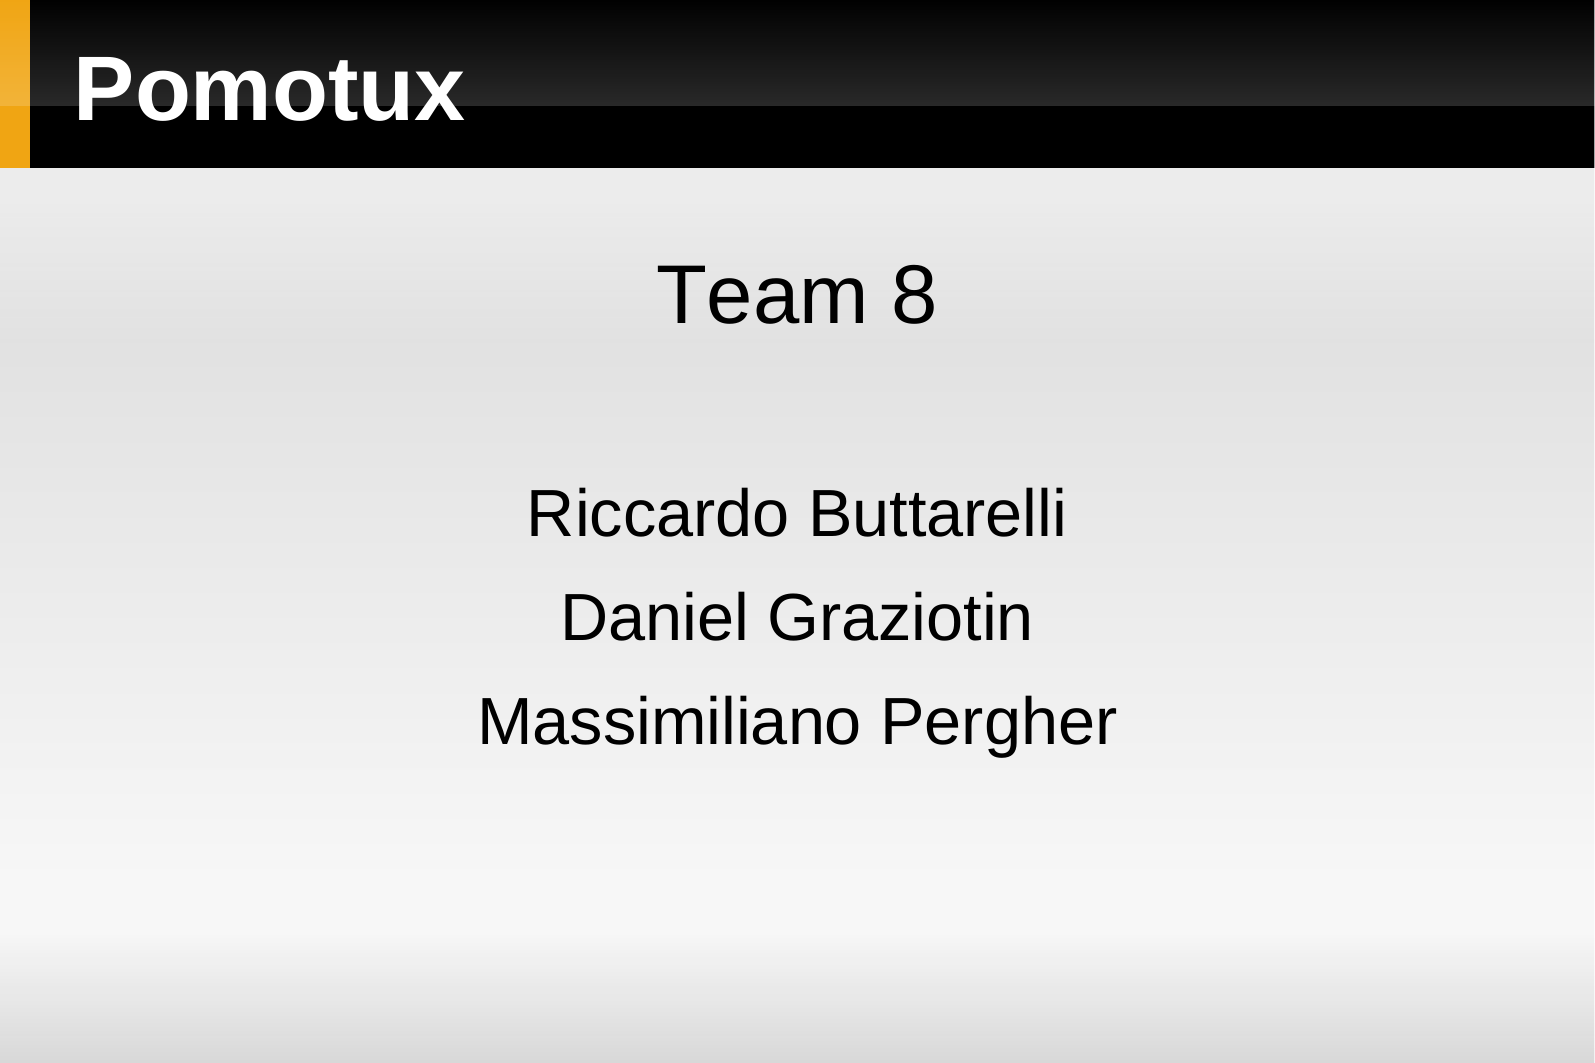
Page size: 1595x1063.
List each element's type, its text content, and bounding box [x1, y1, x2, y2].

picture [0, 0, 1595, 1063]
title Pomotux [74, 7, 1510, 171]
list Team 8 Riccardo Buttarelli Daniel Graziotin Massimiliano Pergher [79, 248, 1515, 936]
